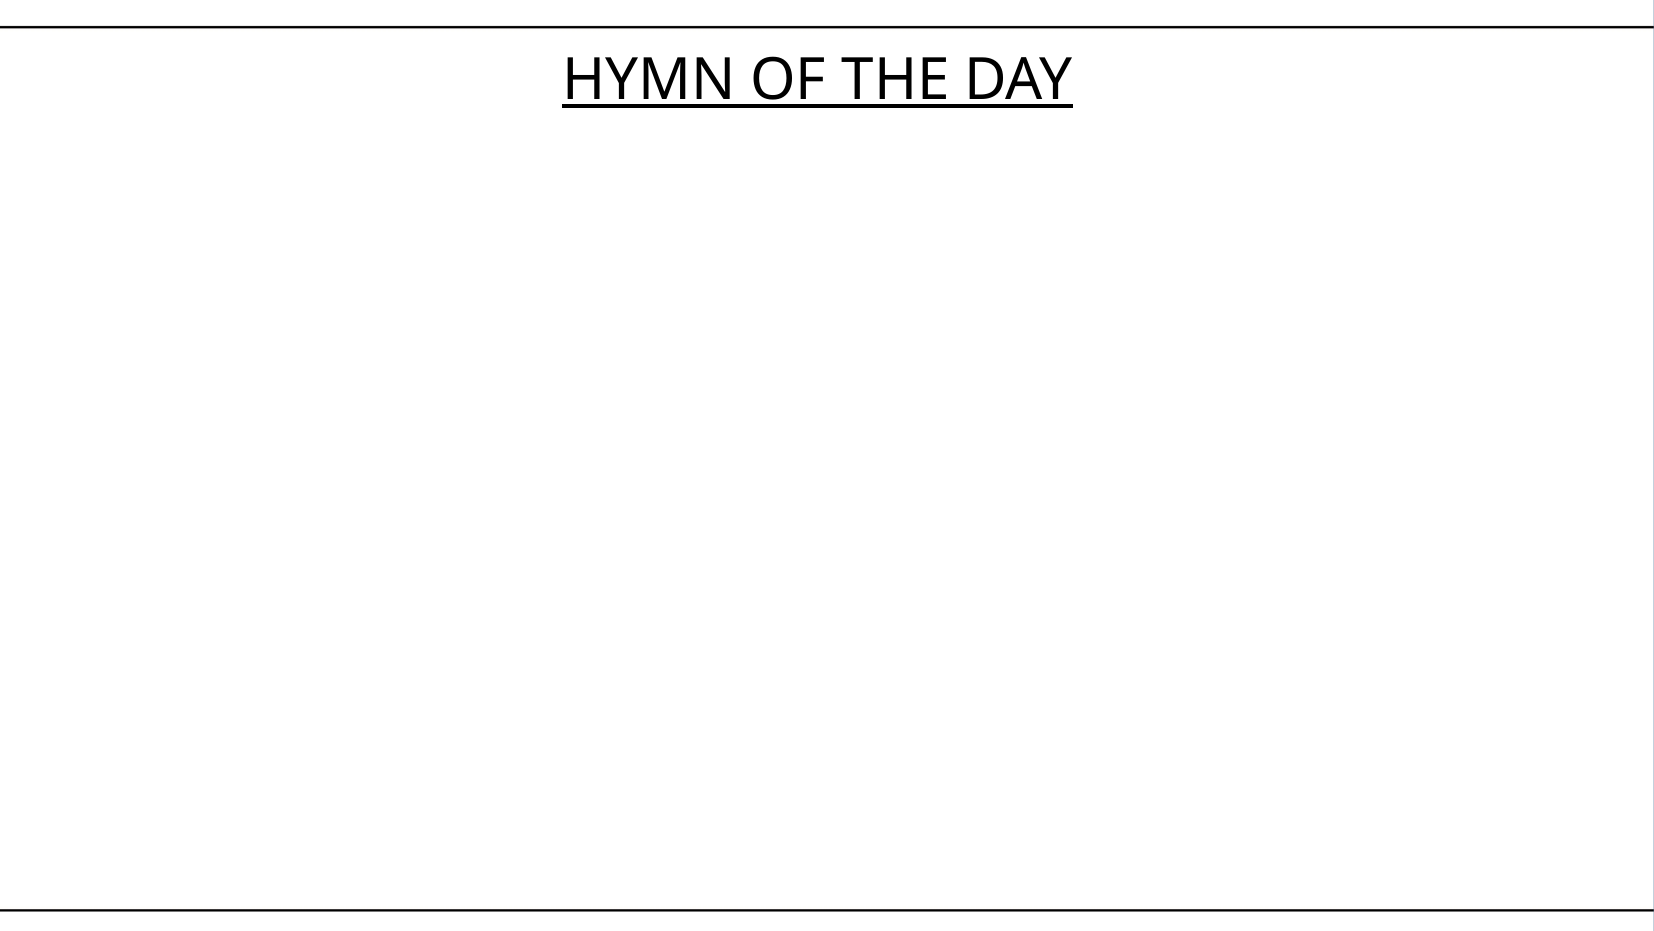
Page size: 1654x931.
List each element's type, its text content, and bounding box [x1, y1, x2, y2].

picture [0, 0, 1654, 931]
text_box HYMN OF THE DAY [105, 30, 1531, 136]
